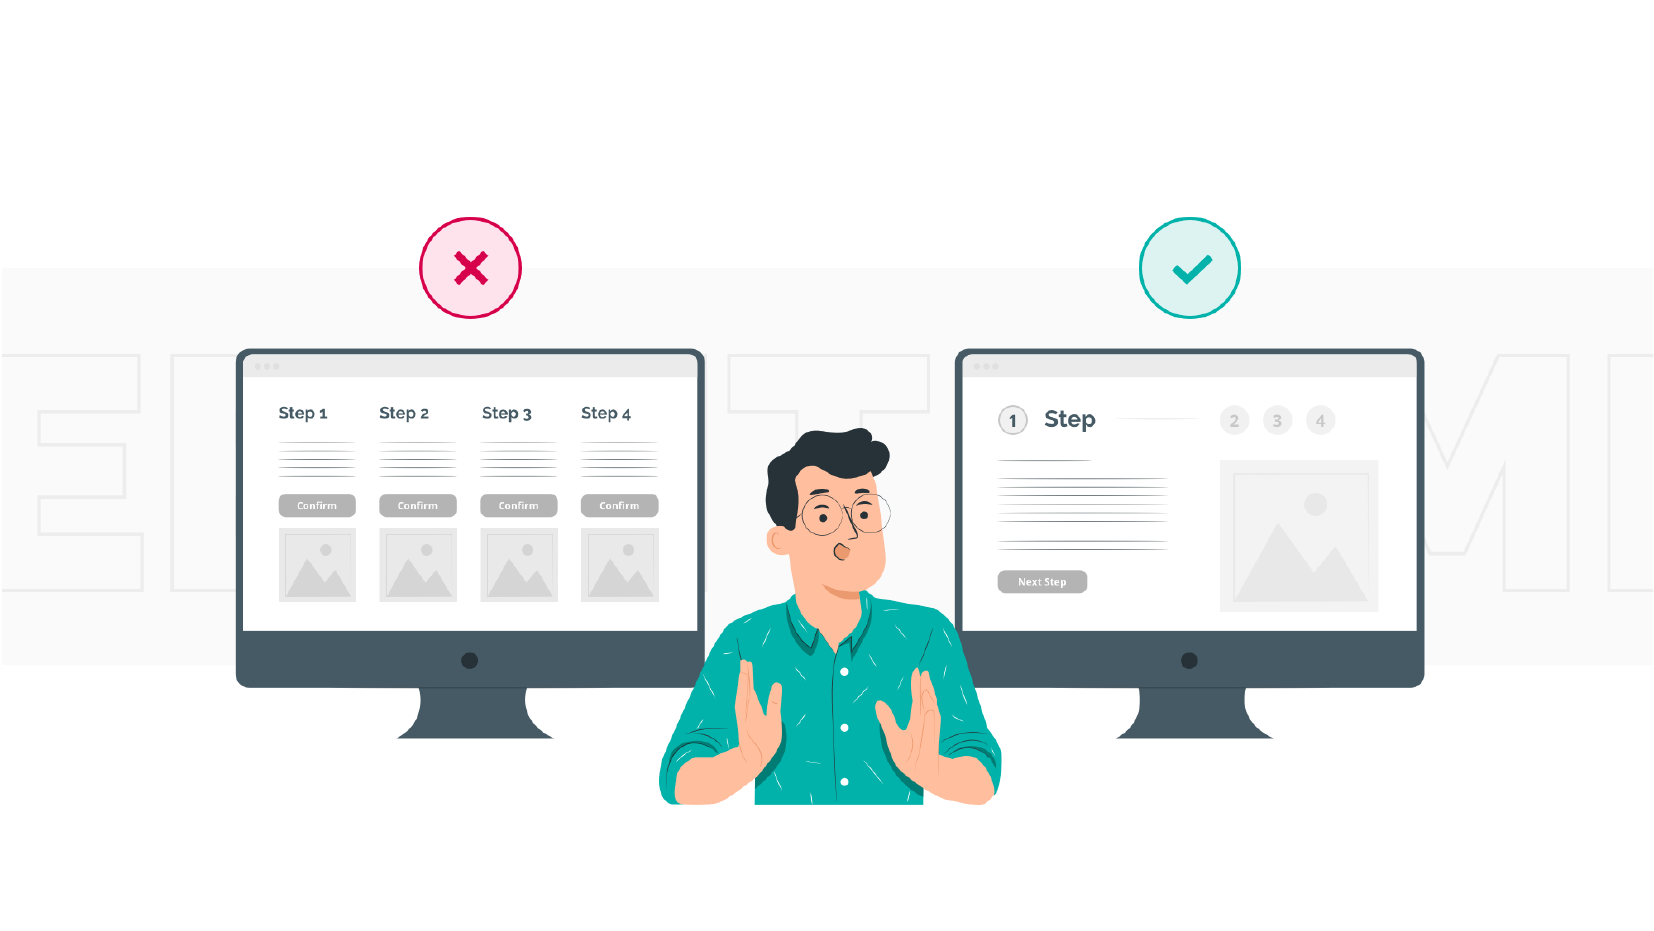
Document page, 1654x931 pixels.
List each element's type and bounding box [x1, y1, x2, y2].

picture [2, 127, 1654, 805]
